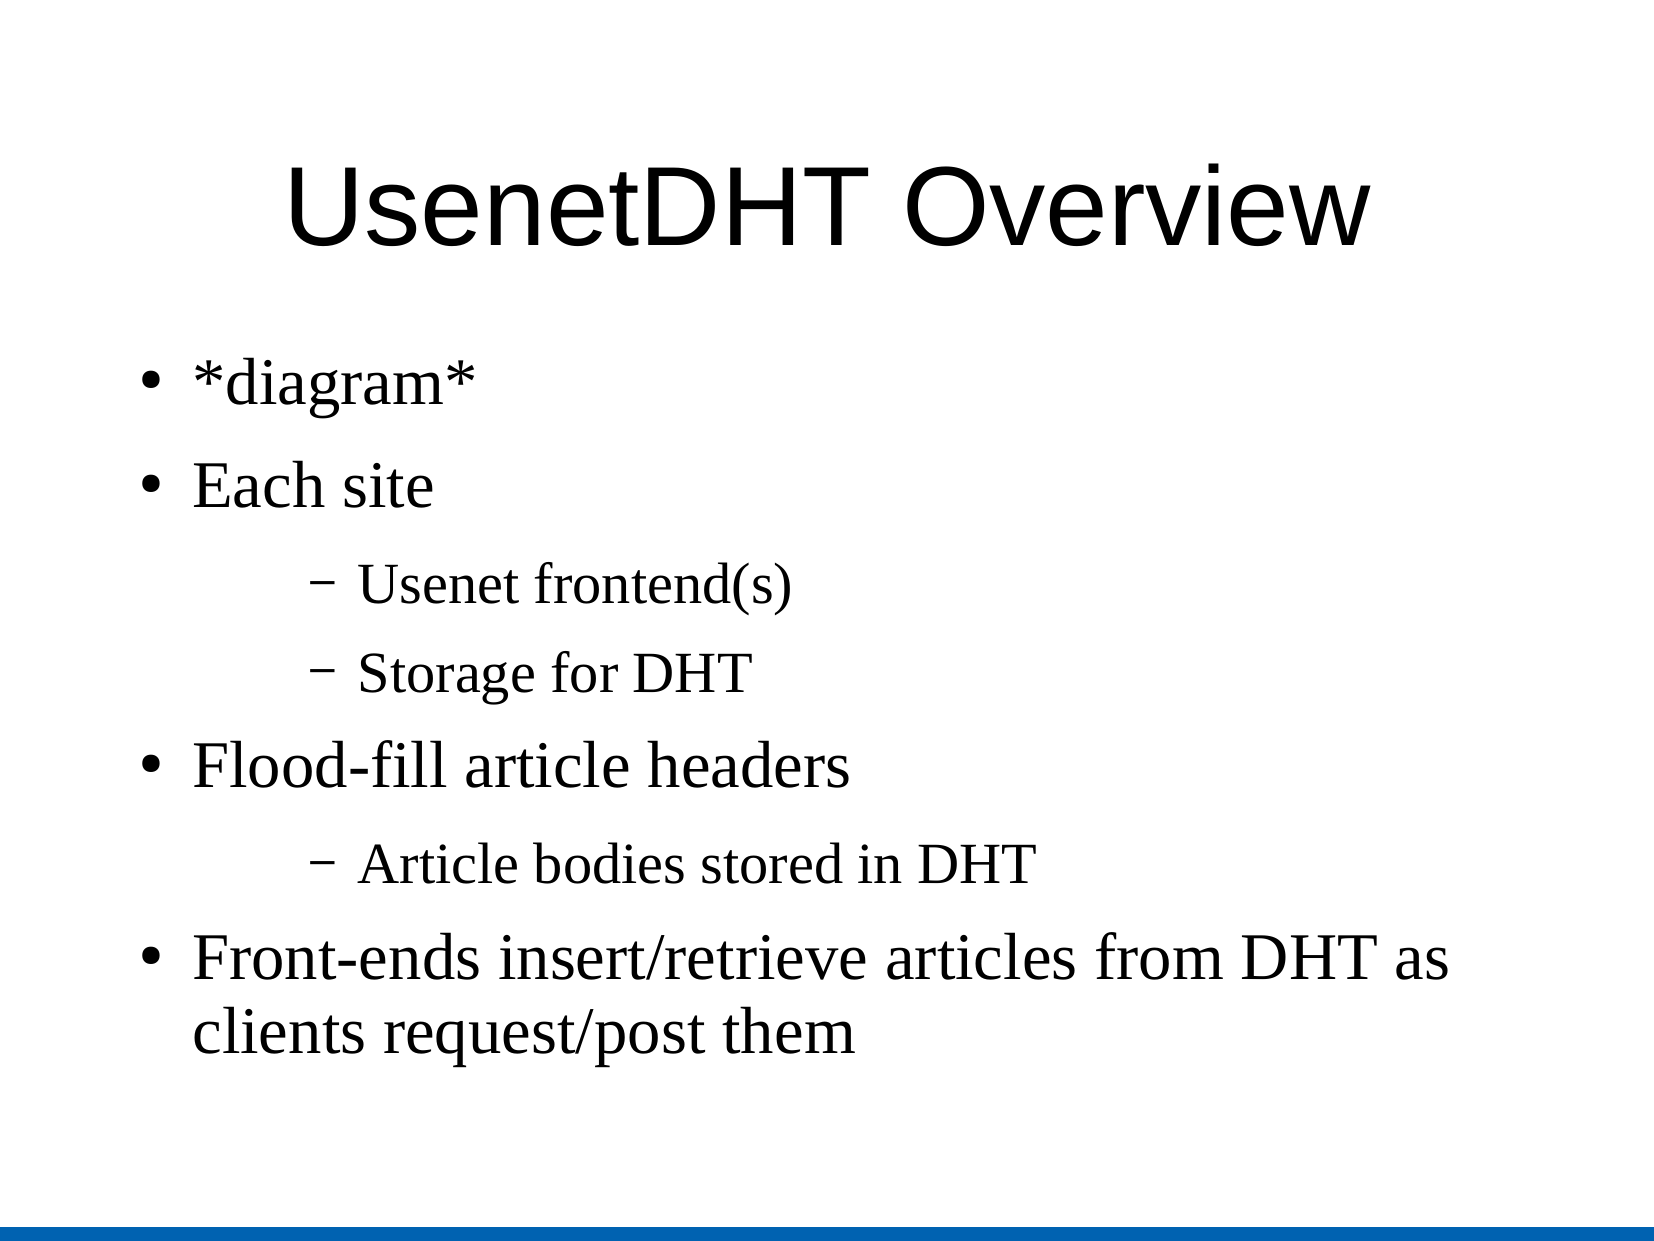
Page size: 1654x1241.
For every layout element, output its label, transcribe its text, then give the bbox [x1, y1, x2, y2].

title UsenetDHT Overview [121, 102, 1533, 311]
list *diagram* Each site Usenet frontend(s) Storage for DHT Flood-fill article headers Article bodies stored in DHT Front-ends insert/retrieve articles from DHT as clients request/post them [121, 344, 1533, 1209]
